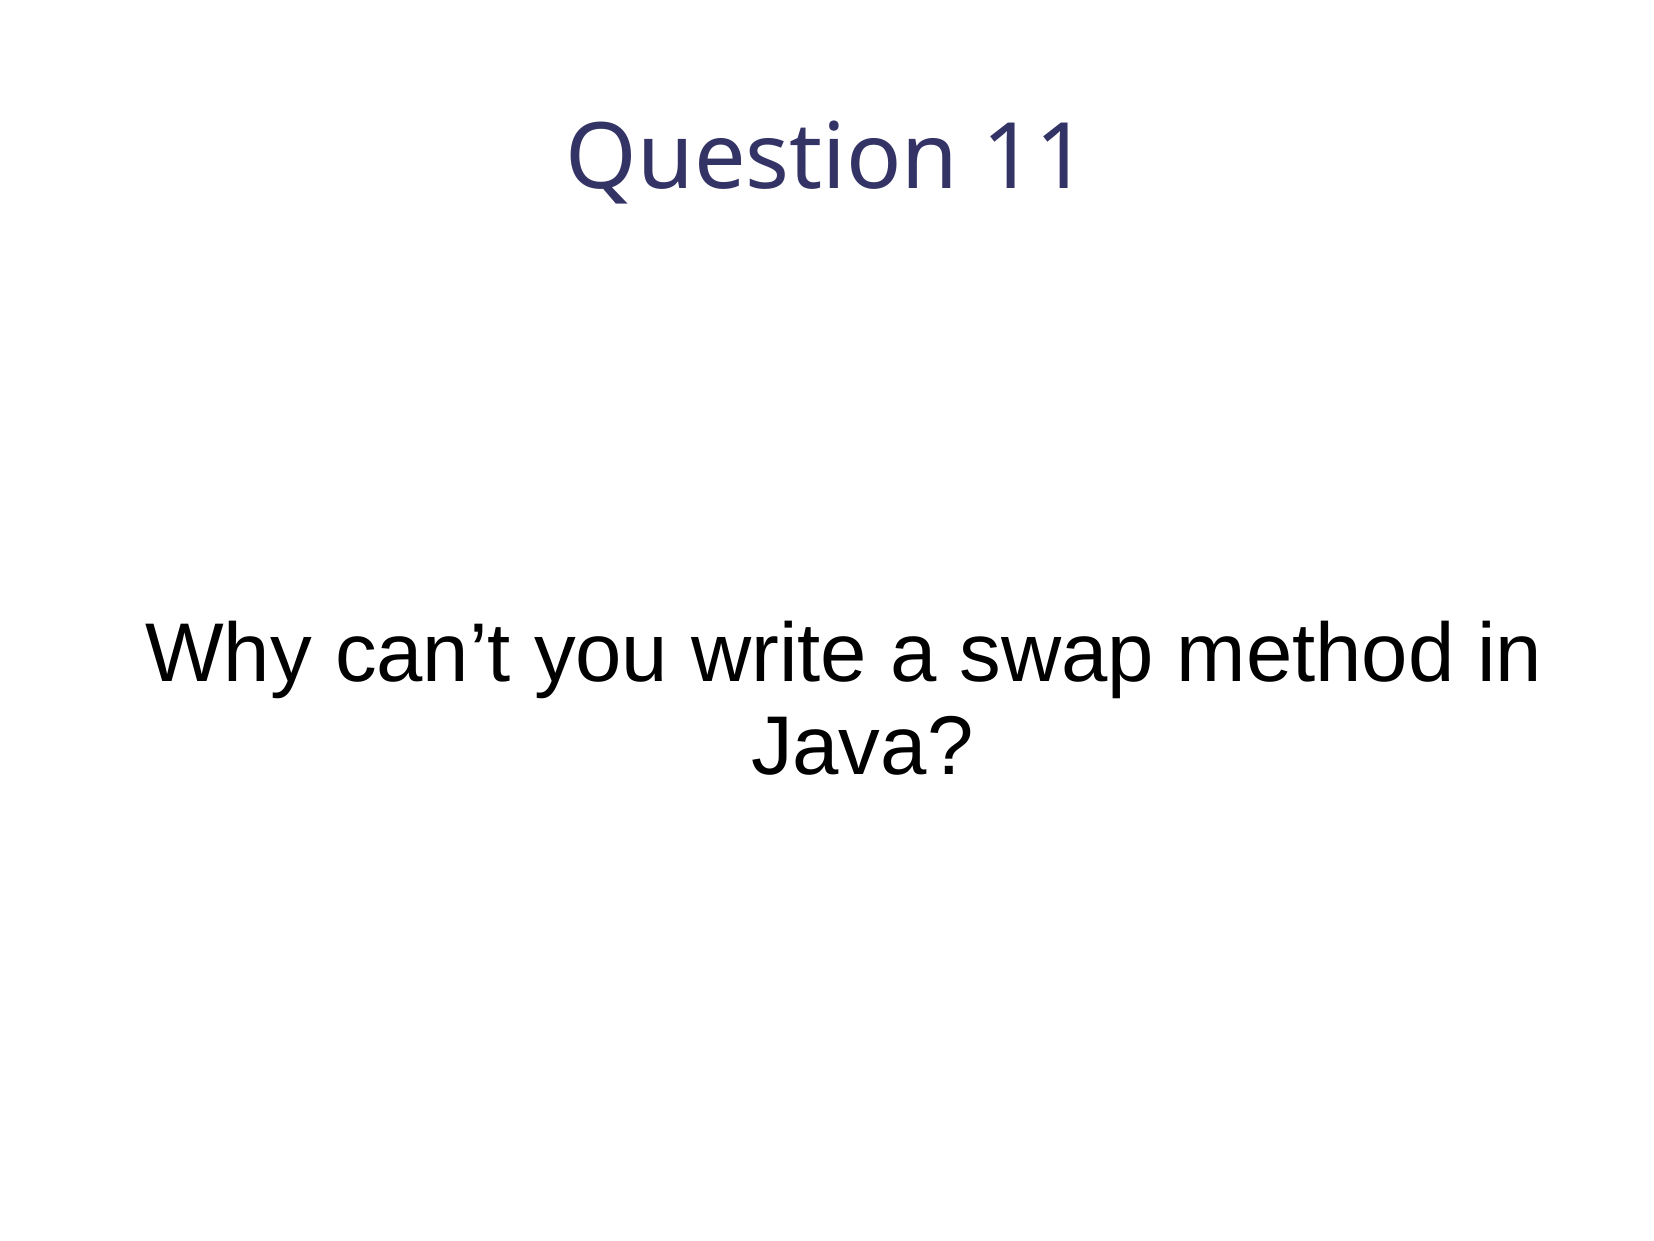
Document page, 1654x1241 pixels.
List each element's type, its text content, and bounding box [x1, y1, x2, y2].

title Question <number> [82, 49, 1571, 257]
subtitle Why can’t you write a swap method in Java? [82, 297, 1571, 1102]
